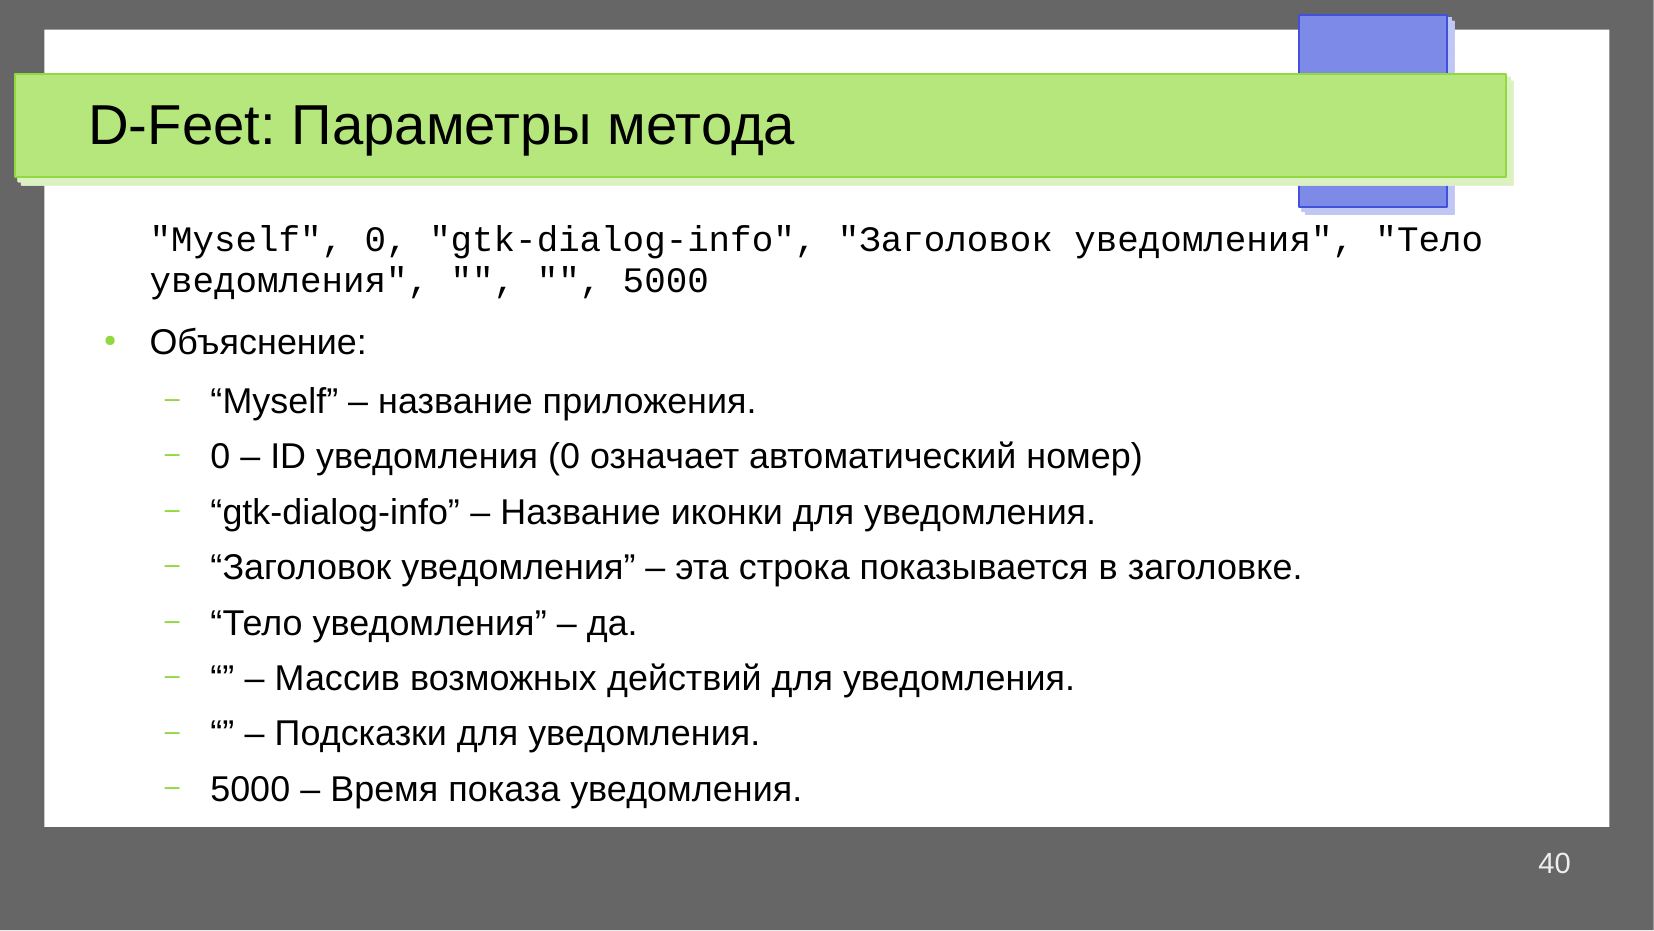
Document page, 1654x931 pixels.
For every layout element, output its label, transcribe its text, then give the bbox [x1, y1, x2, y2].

title D-Feet: Параметры метода [88, 73, 1506, 178]
list "Myself", 0, "gtk-dialog-info", "Заголовок уведомления", "Тело уведомления", "", "", 5000 Объяснение: “Myself” – название приложения. 0 – ID уведомления (0 означает автоматический номер) “gtk-dialog-info” – Название иконки для уведомления. “Заголовок уведомления” – эта строка показывается в заголовке. “Тело уведомления” – да. “” – Массив возможных действий для уведомления. “” – Подсказки для уведомления. 5000 – Время показа уведомления. [88, 221, 1565, 813]
